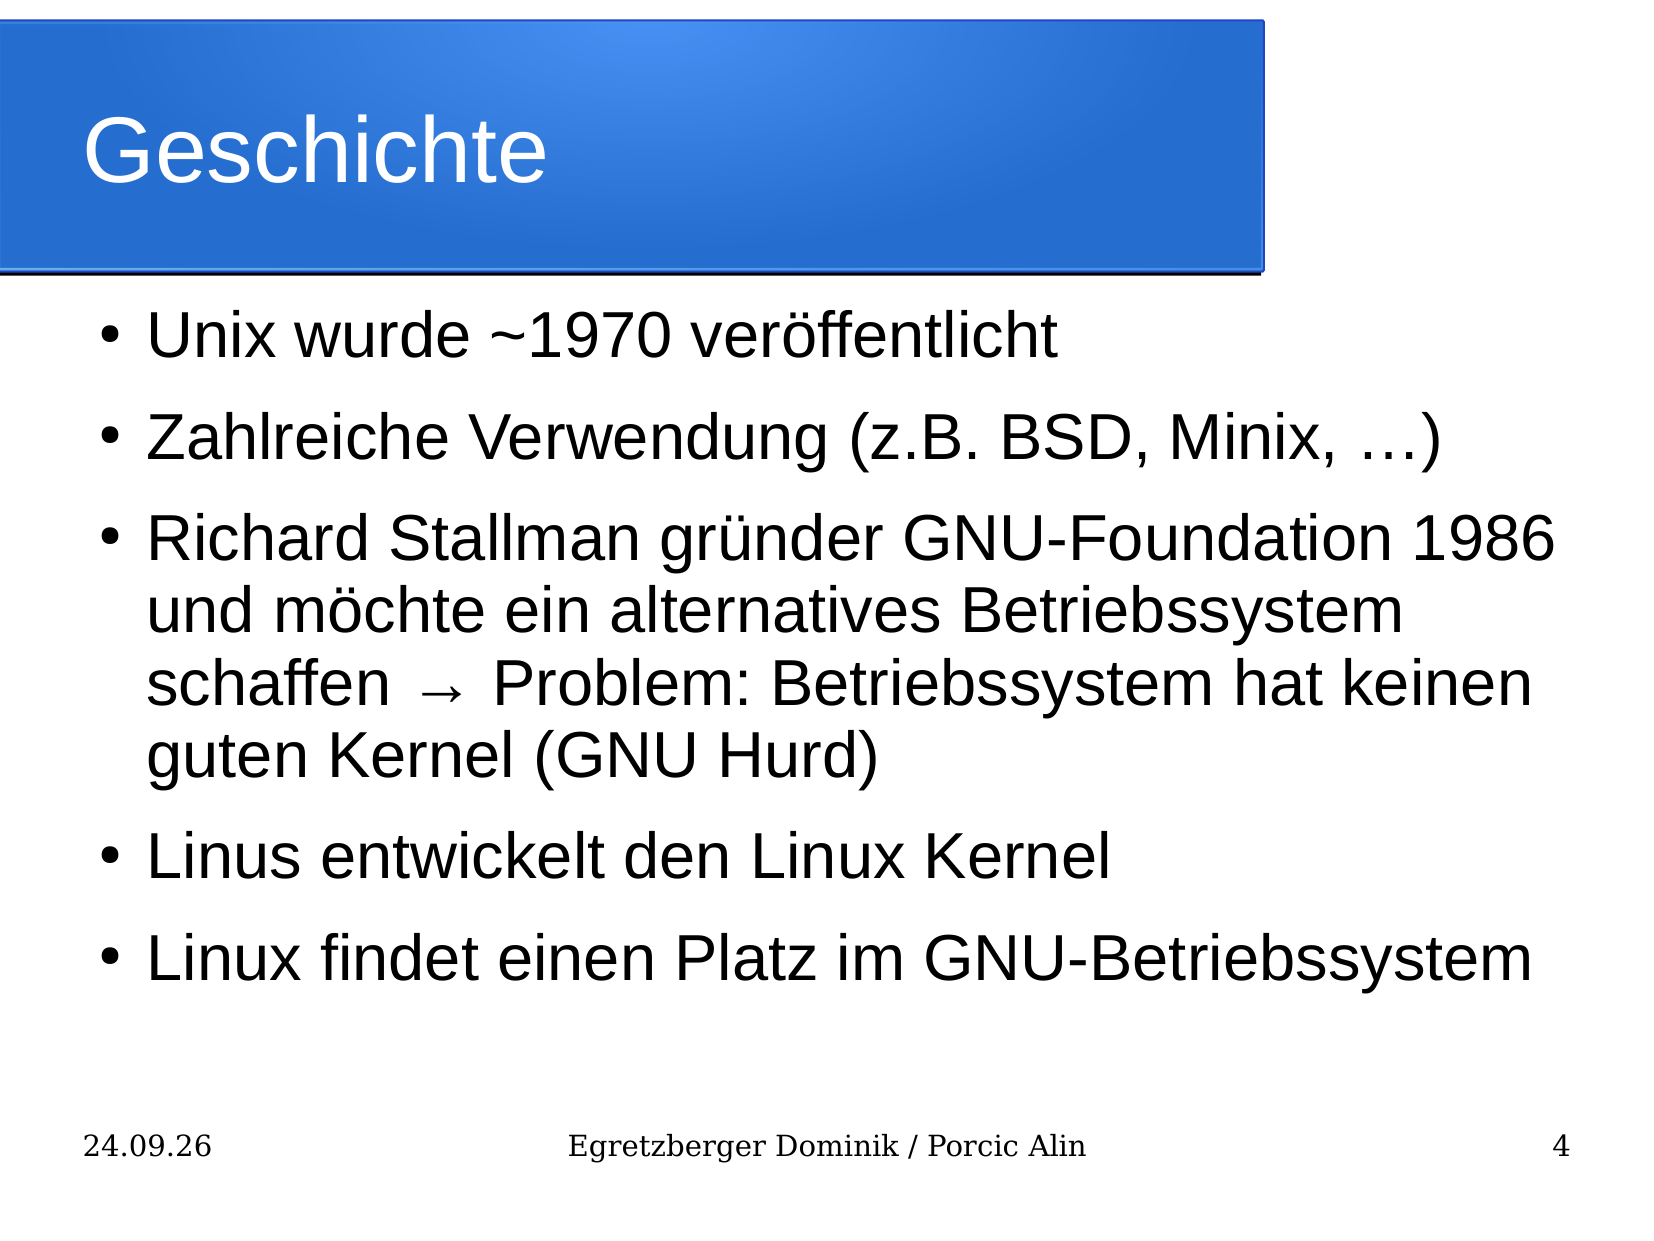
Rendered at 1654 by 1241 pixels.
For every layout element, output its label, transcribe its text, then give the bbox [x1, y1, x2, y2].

list Unix wurde ~1970 veröffentlicht Zahlreiche Verwendung (z.B. BSD, Minix, …) Richard Stallman gründer GNU-Foundation 1986 und möchte ein alternatives Betriebssystem schaffen → Problem: Betriebssystem hat keinen guten Kernel (GNU Hurd) Linus entwickelt den Linux Kernel Linux findet einen Platz im GNU-Betriebssystem [82, 299, 1571, 1019]
title Geschichte [82, 47, 1235, 252]
